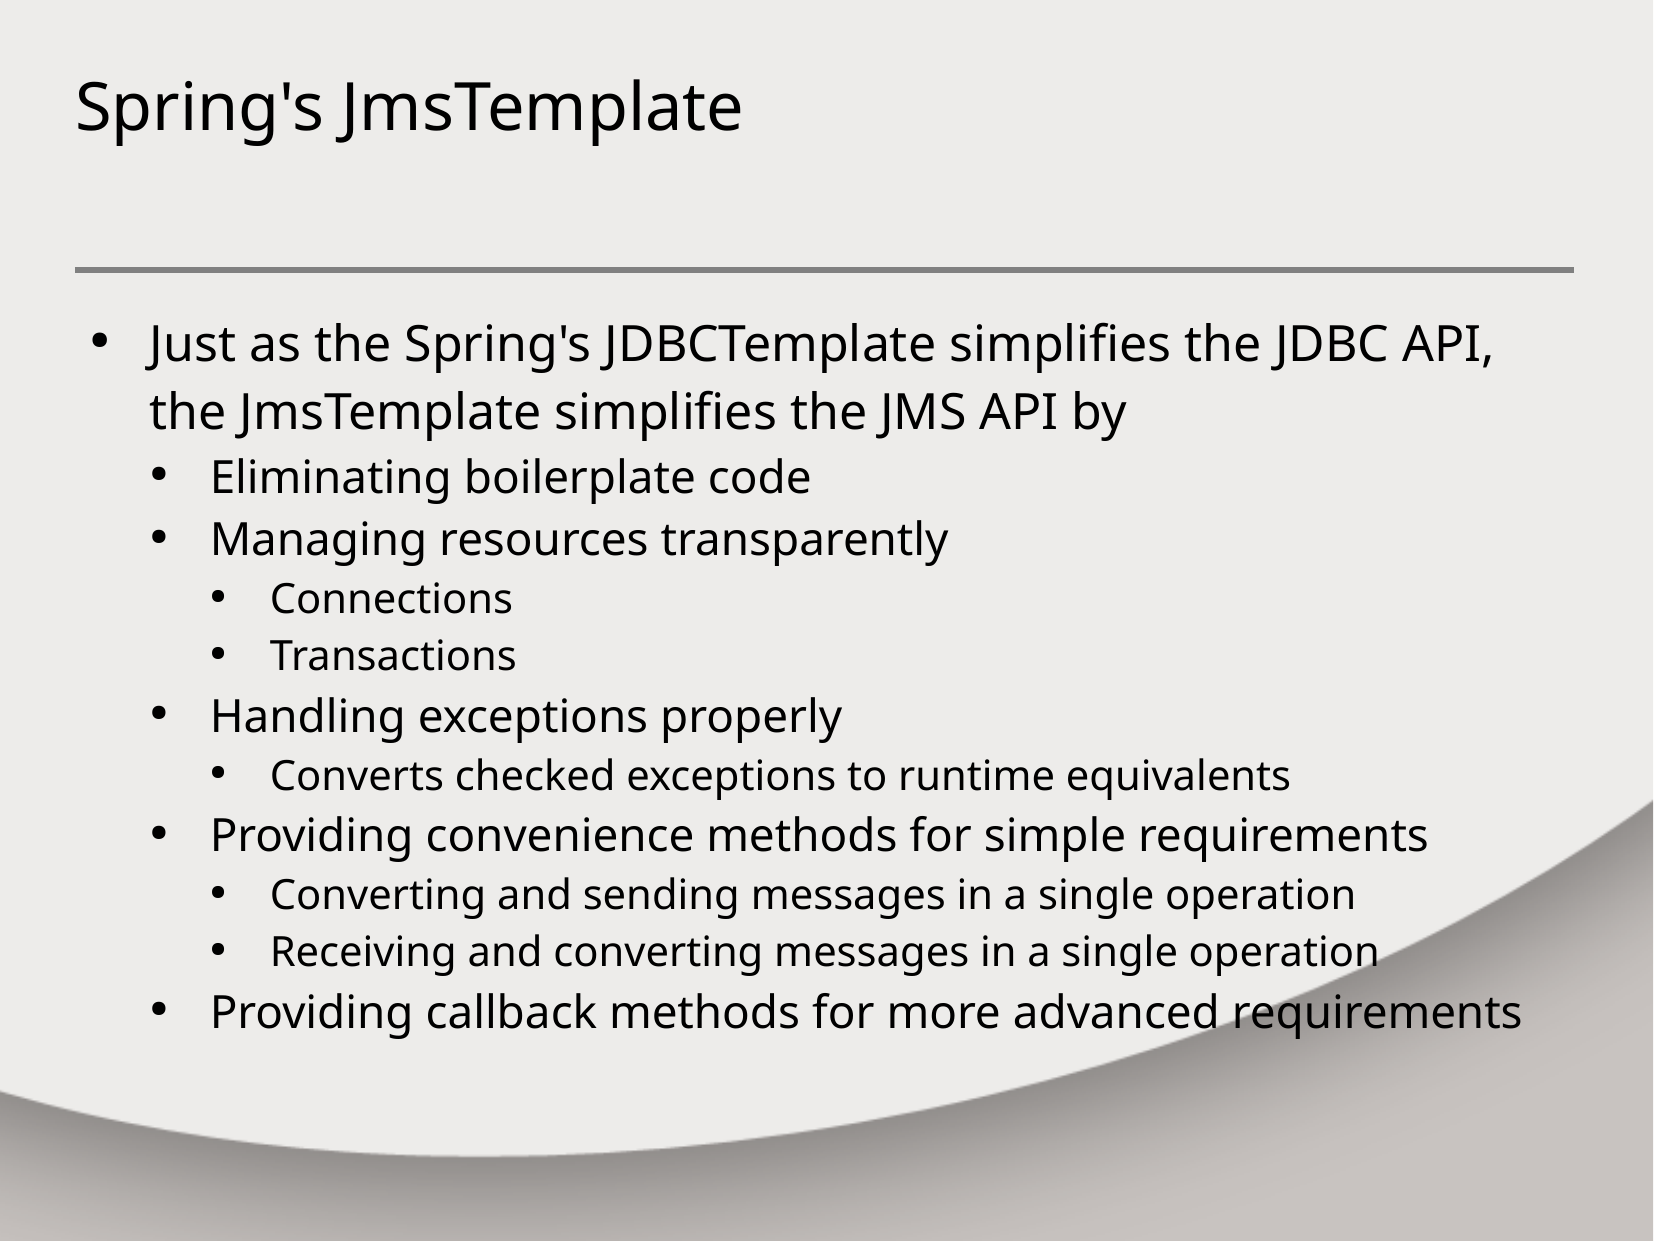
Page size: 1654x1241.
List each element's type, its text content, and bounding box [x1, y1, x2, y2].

text_box Just as the Spring's JDBCTemplate simplifies the JDBC API, the JmsTemplate simplifies the JMS API by Eliminating boilerplate code Managing resources transparently Connections Transactions Handling exceptions properly Converts checked exceptions to runtime equivalents Providing convenience methods for simple requirements Converting and sending messages in a single operation Receiving and converting messages in a single operation Providing callback methods for more advanced requirements [75, 300, 1575, 1163]
title Spring's JmsTemplate [75, 75, 1576, 226]
picture [0, 0, 1654, 1241]
